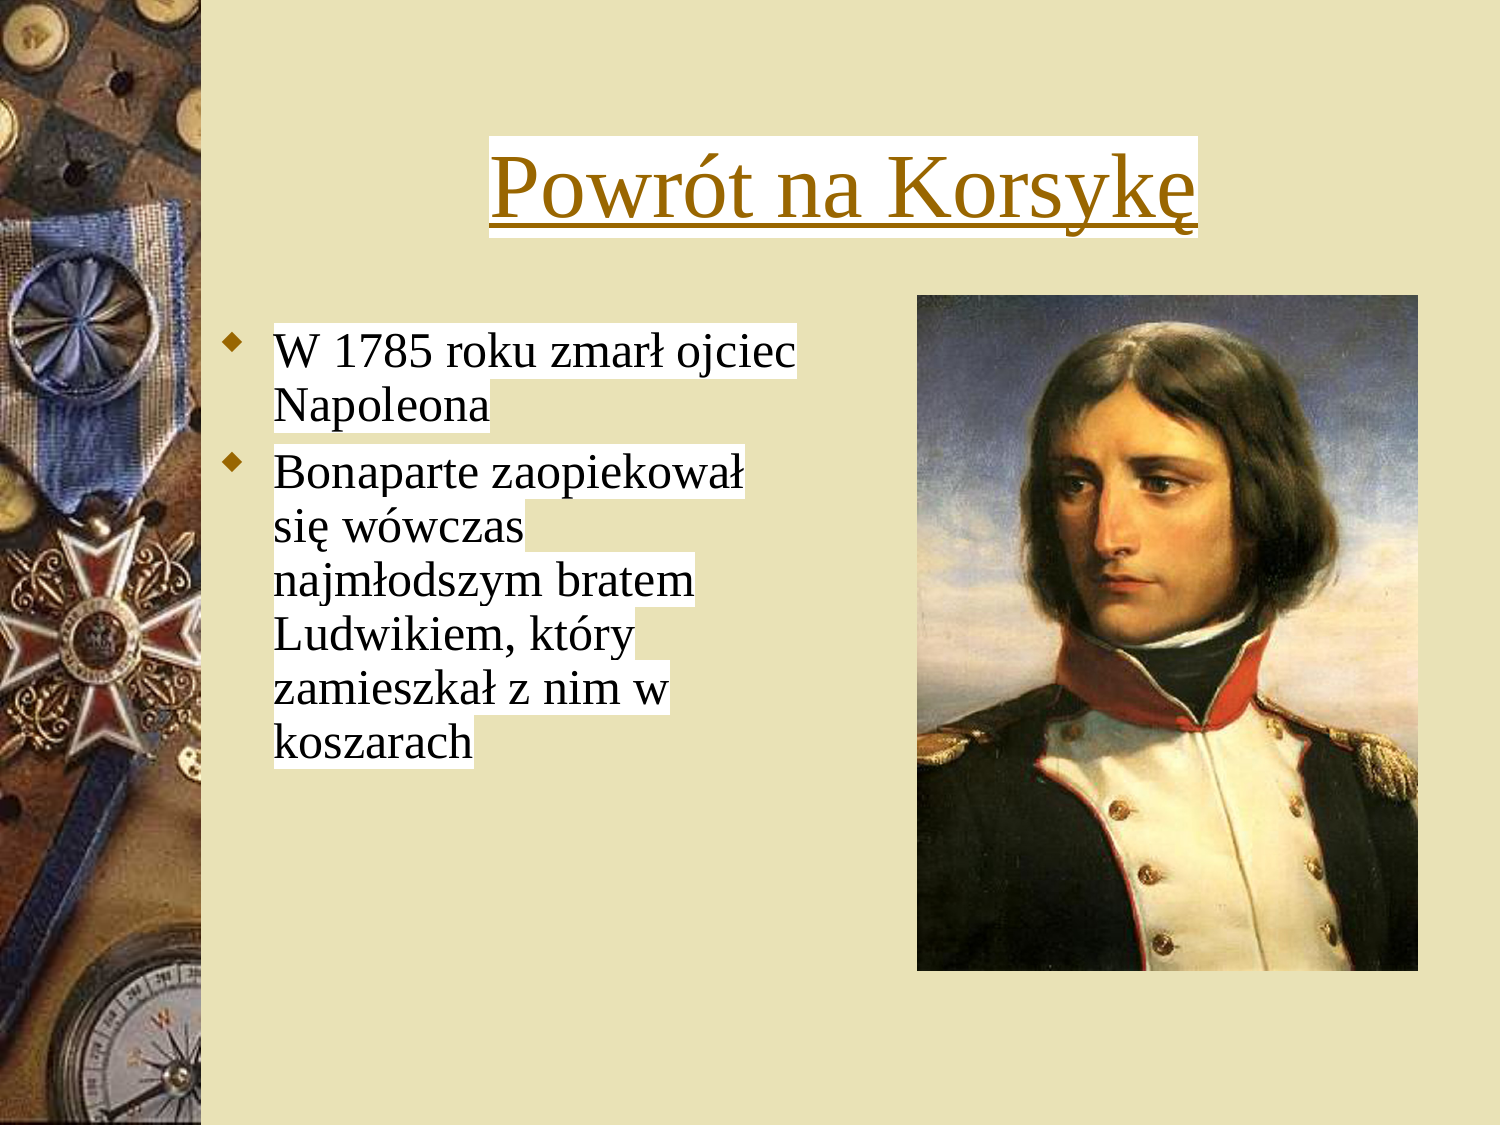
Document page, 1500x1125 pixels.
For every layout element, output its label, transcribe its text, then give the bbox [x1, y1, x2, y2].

list W 1785 roku zmarł ojciec Napoleona Bonaparte zaopiekował się wówczas najmłodszym bratem Ludwikiem, który zamieszkał z nim w koszarach [202, 317, 815, 993]
picture [0, 0, 201, 1125]
picture [917, 295, 1418, 971]
title Powrót na Korsykę [224, 87, 1463, 275]
